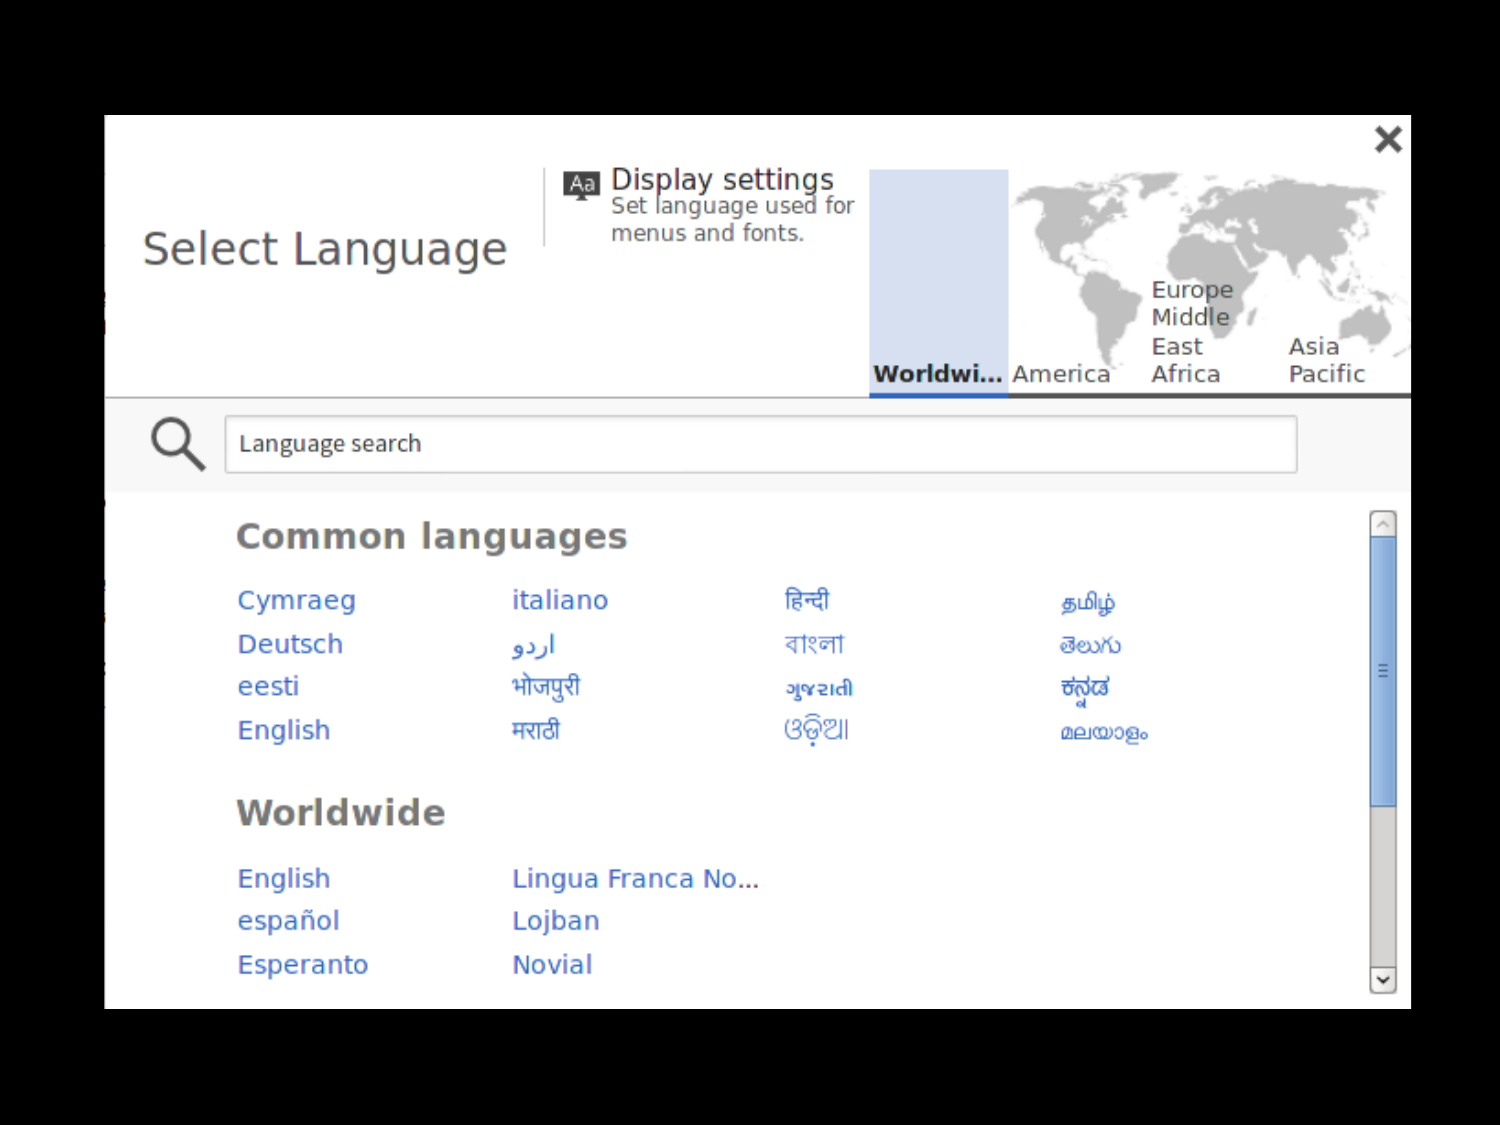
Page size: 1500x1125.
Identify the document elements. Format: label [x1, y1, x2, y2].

text_box [104, 115, 1412, 1009]
